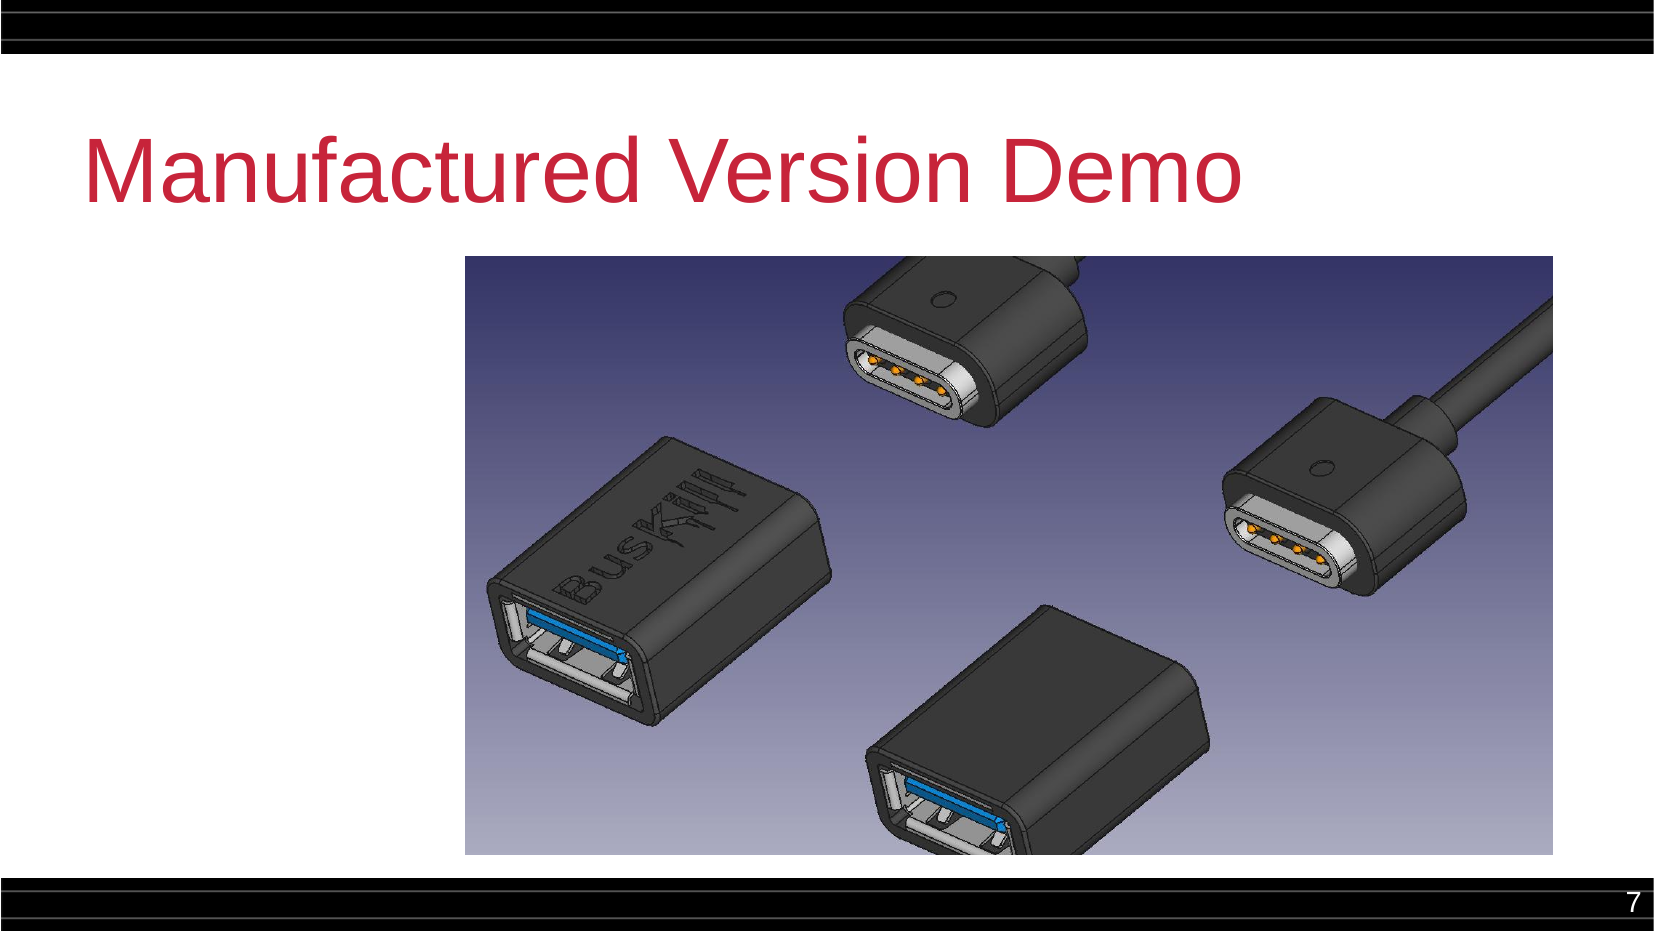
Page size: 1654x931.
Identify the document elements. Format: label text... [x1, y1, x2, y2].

picture [1, 0, 1654, 54]
picture [465, 256, 1553, 856]
title Manufactured Version Demo [82, 92, 1571, 249]
picture [1, 878, 1654, 931]
